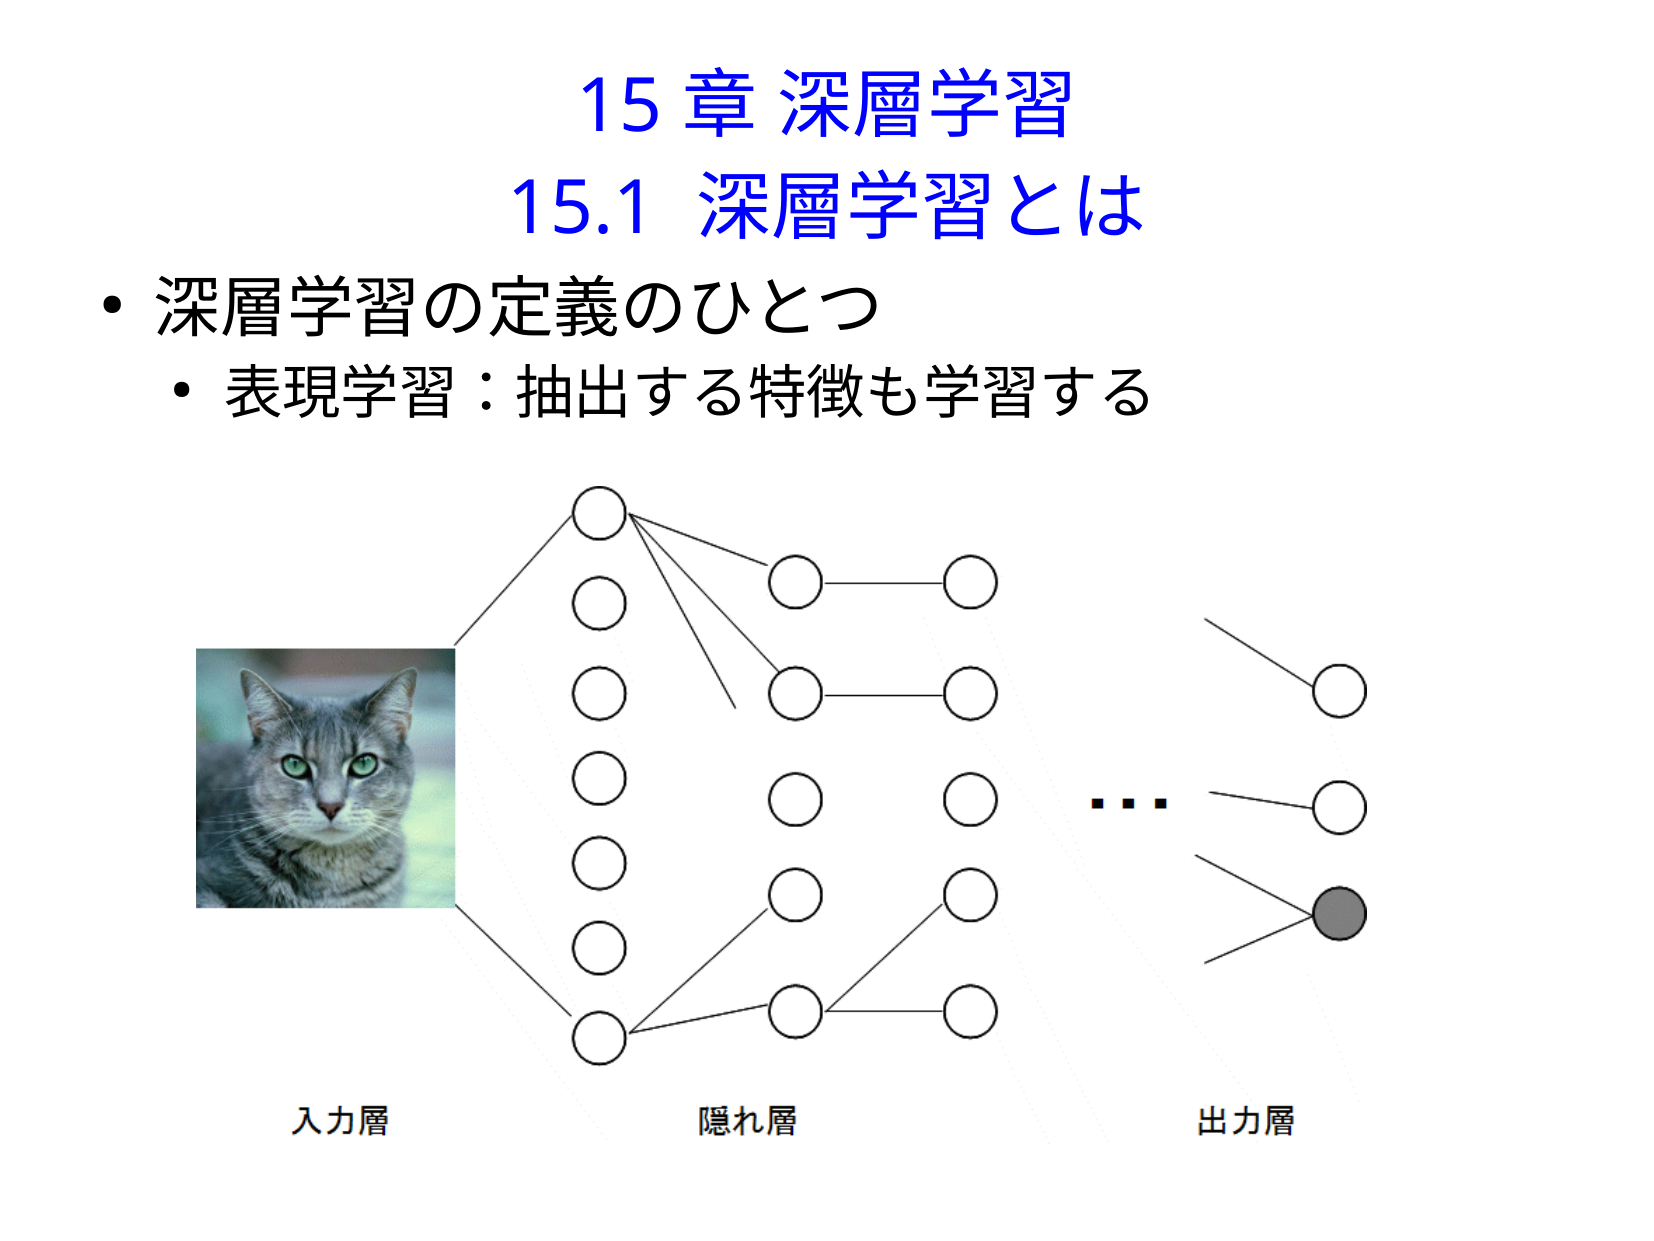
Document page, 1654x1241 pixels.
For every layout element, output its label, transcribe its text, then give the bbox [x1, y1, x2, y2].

list 深層学習の定義のひとつ 表現学習：抽出する特徴も学習する [82, 260, 1571, 980]
picture [196, 486, 1367, 1144]
title 15章 深層学習 15.1 深層学習とは [82, 40, 1571, 260]
